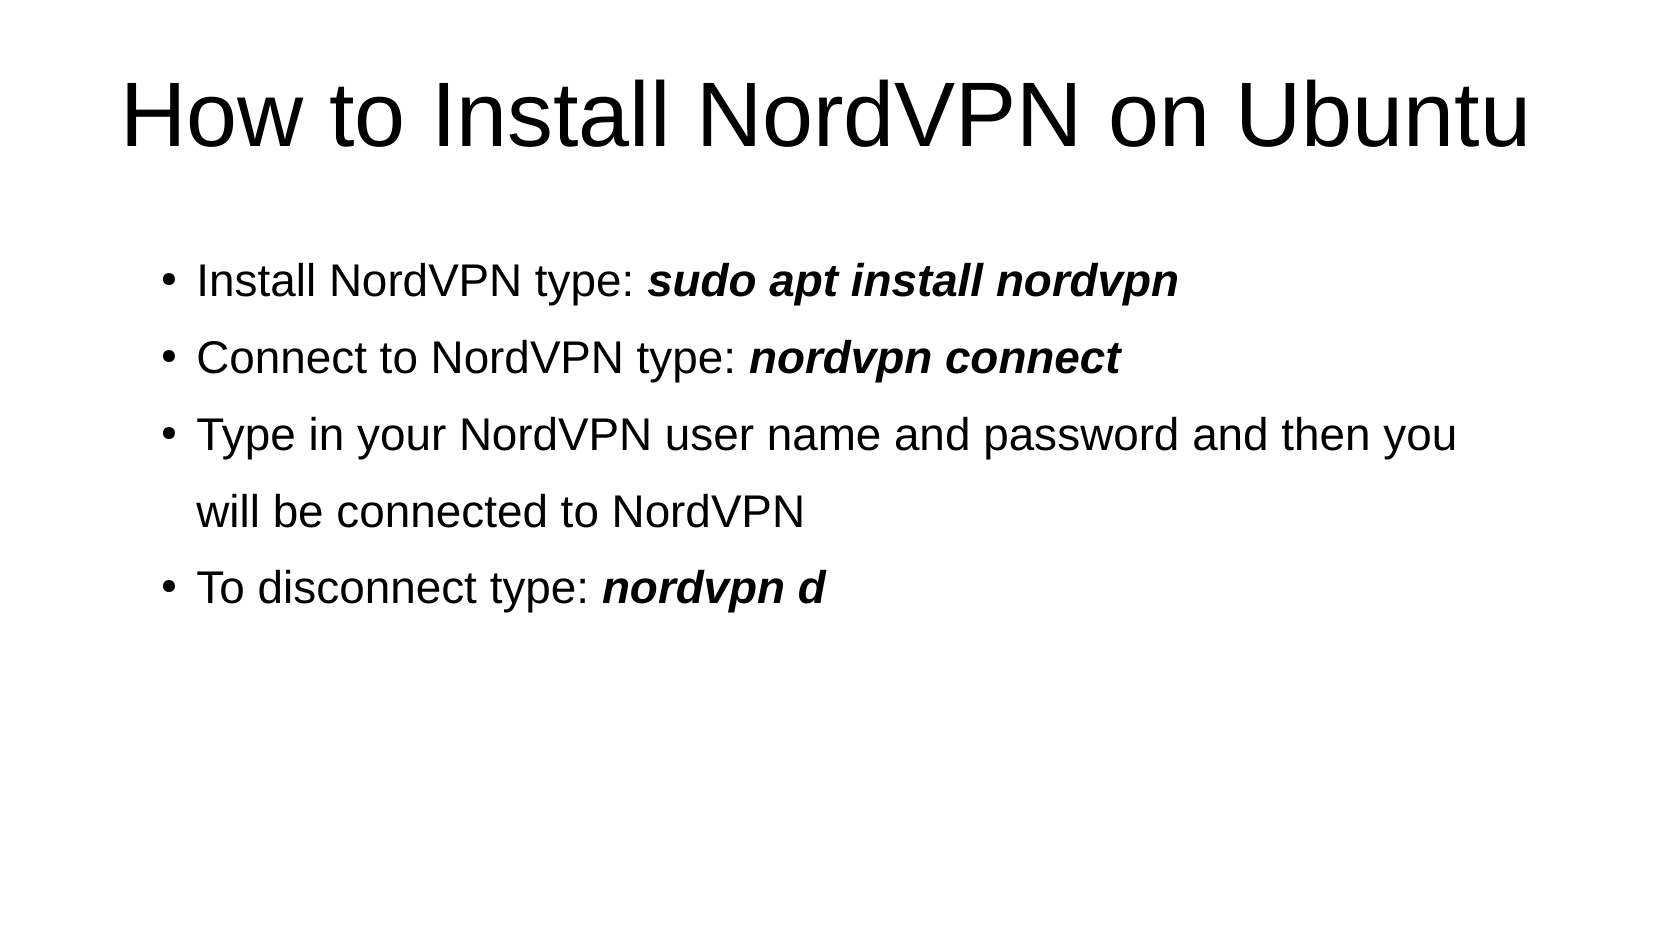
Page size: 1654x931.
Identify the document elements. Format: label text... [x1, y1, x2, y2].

text_box Install NordVPN type: sudo apt install nordvpn Connect to NordVPN type: nordvpn connect Type in your NordVPN user name and password and then you will be connected to NordVPN To disconnect type: nordvpn d [146, 221, 1527, 897]
title How to Install NordVPN on Ubuntu [82, 37, 1571, 193]
